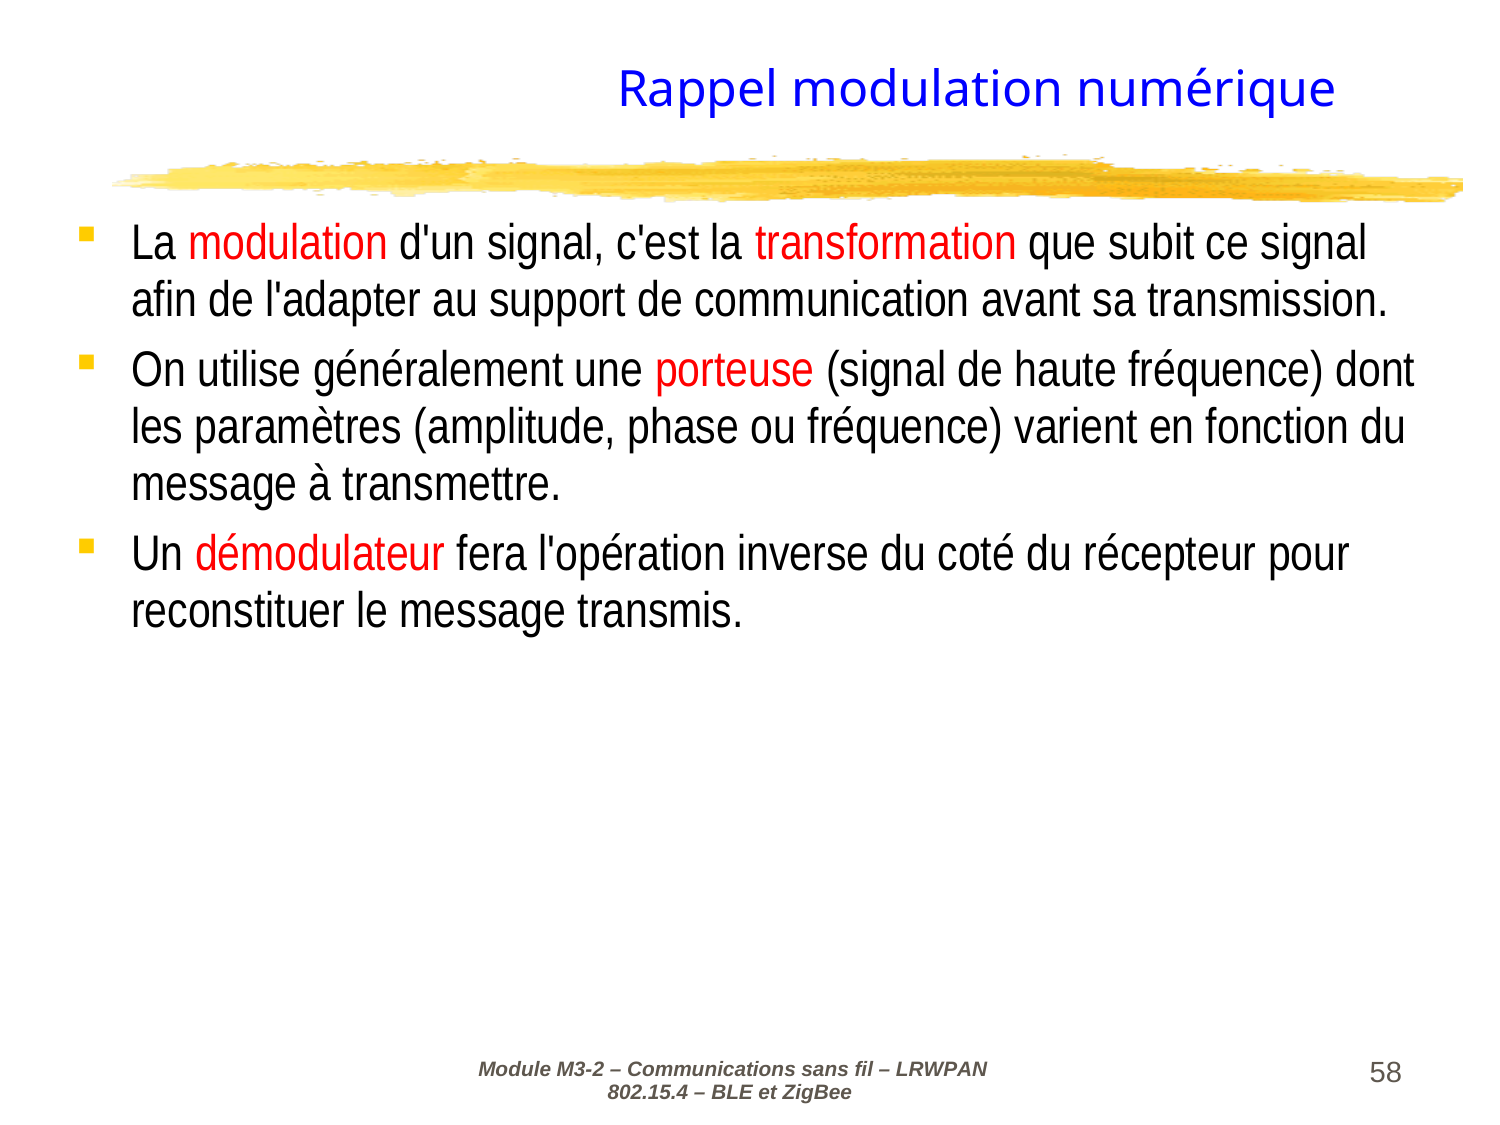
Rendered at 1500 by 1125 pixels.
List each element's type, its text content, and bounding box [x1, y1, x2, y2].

list La modulation d'un signal, c'est la transformation que subit ce signal afin de l'adapter au support de communication avant sa transmission. On utilise généralement une porteuse (signal de haute fréquence) dont les paramètres (amplitude, phase ou fréquence) varient en fonction du message à transmettre. Un démodulateur fera l'opération inverse du coté du récepteur pour reconstituer le message transmis. [74, 212, 1417, 642]
picture [112, 149, 1463, 213]
title Rappel modulation numérique [62, 37, 1338, 138]
